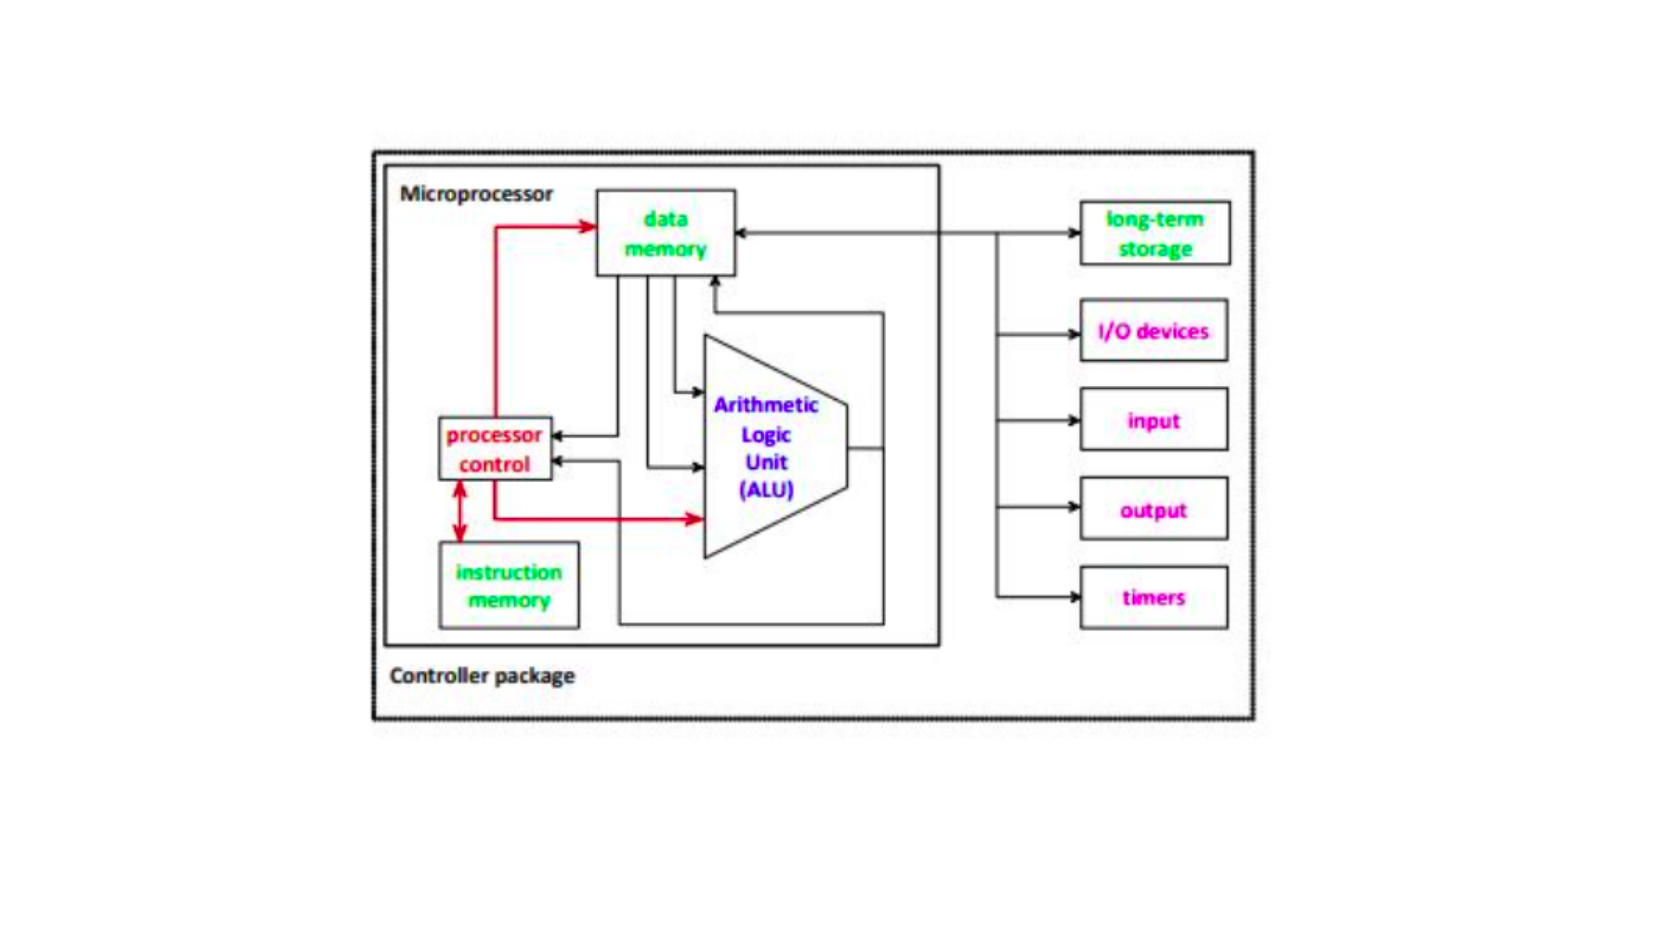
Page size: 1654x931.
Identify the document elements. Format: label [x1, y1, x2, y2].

picture [300, 89, 1308, 767]
